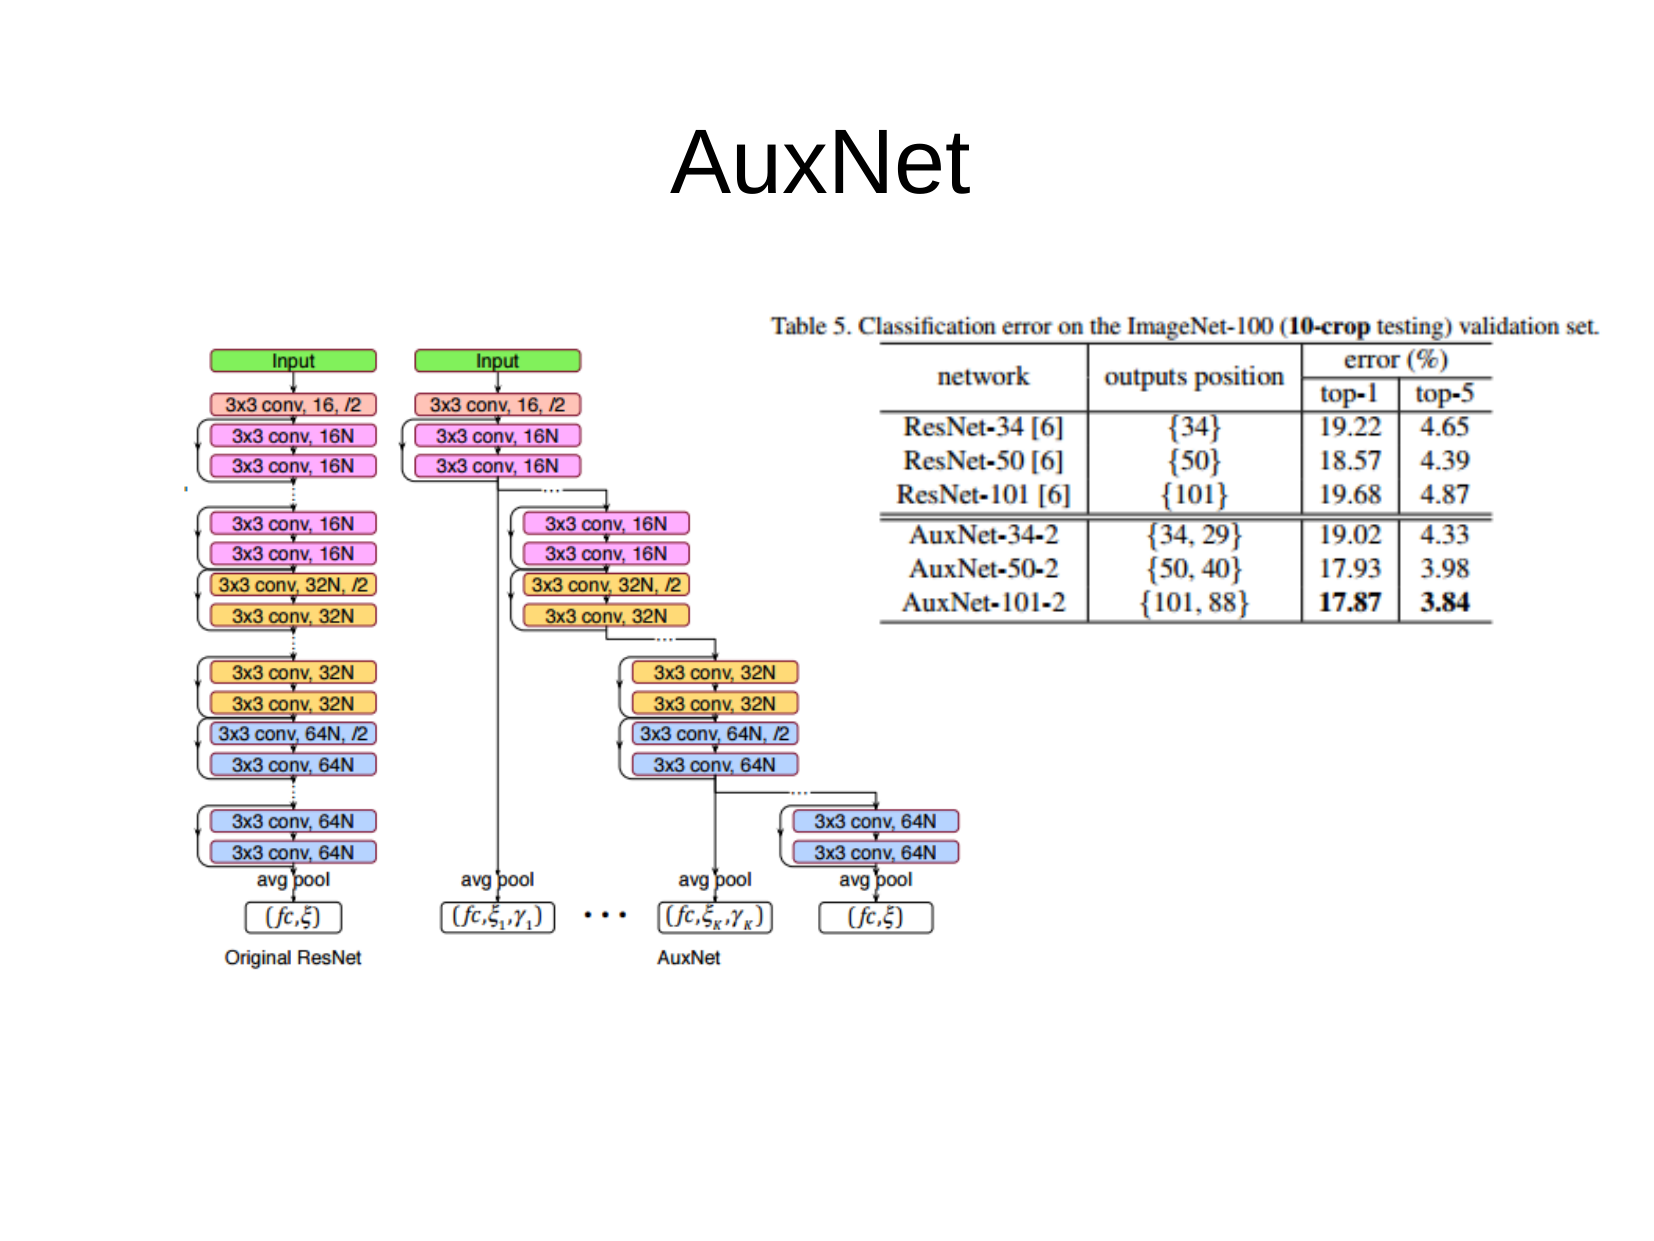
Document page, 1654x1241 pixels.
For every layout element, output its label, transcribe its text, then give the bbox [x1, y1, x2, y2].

title AuxNet [76, 58, 1565, 266]
picture [147, 305, 1625, 988]
list [82, 290, 1571, 1010]
